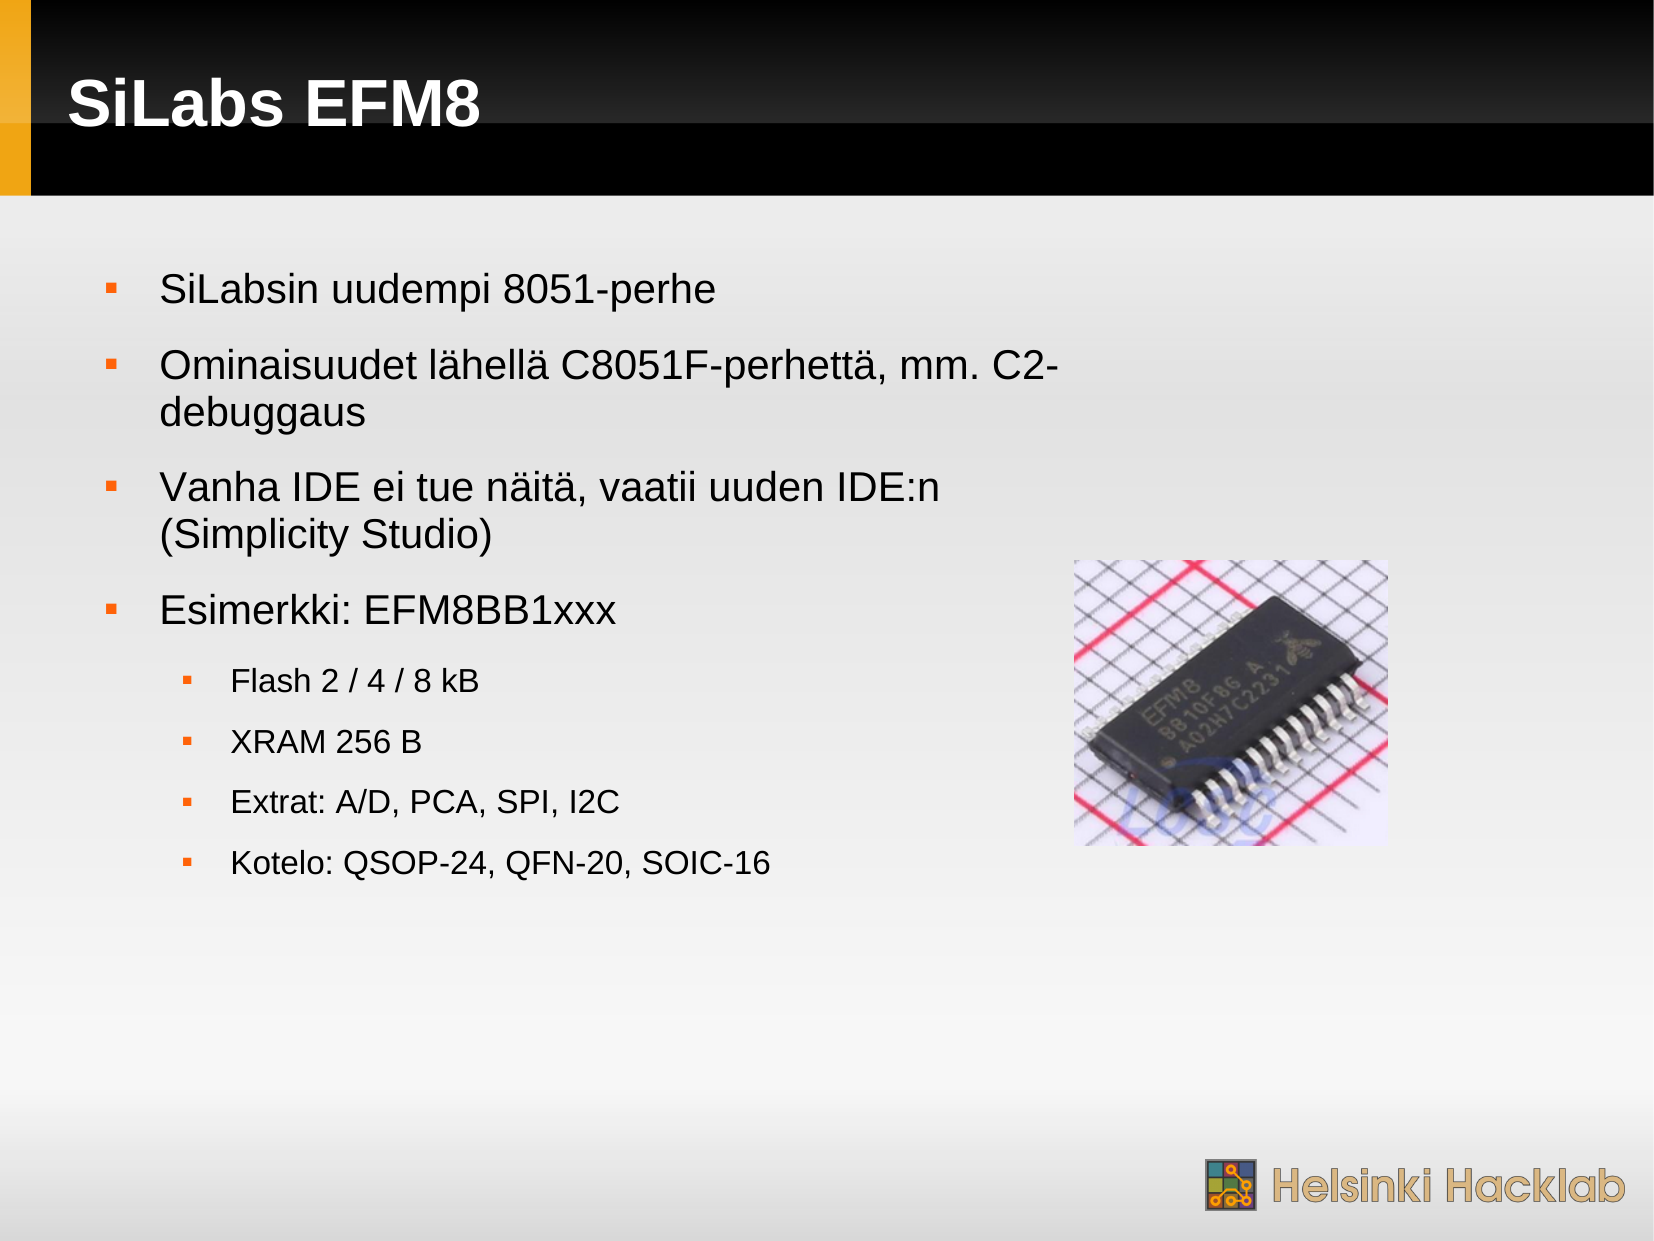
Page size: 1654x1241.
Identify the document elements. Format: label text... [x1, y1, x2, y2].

picture [0, 0, 1654, 1241]
list SiLabsin uudempi 8051-perhe Ominaisuudet lähellä C8051F-perhettä, mm. C2-debuggaus Vanha IDE ei tue näitä, vaatii uuden IDE:n (Simplicity Studio) Esimerkki: EFM8BB1xxx Flash 2 / 4 / 8 kB XRAM 256 B Extrat: A/D, PCA, SPI, I2C Kotelo: QSOP-24, QFN-20, SOIC-16 [88, 265, 1093, 1123]
title SiLabs EFM8 [67, 0, 1556, 208]
